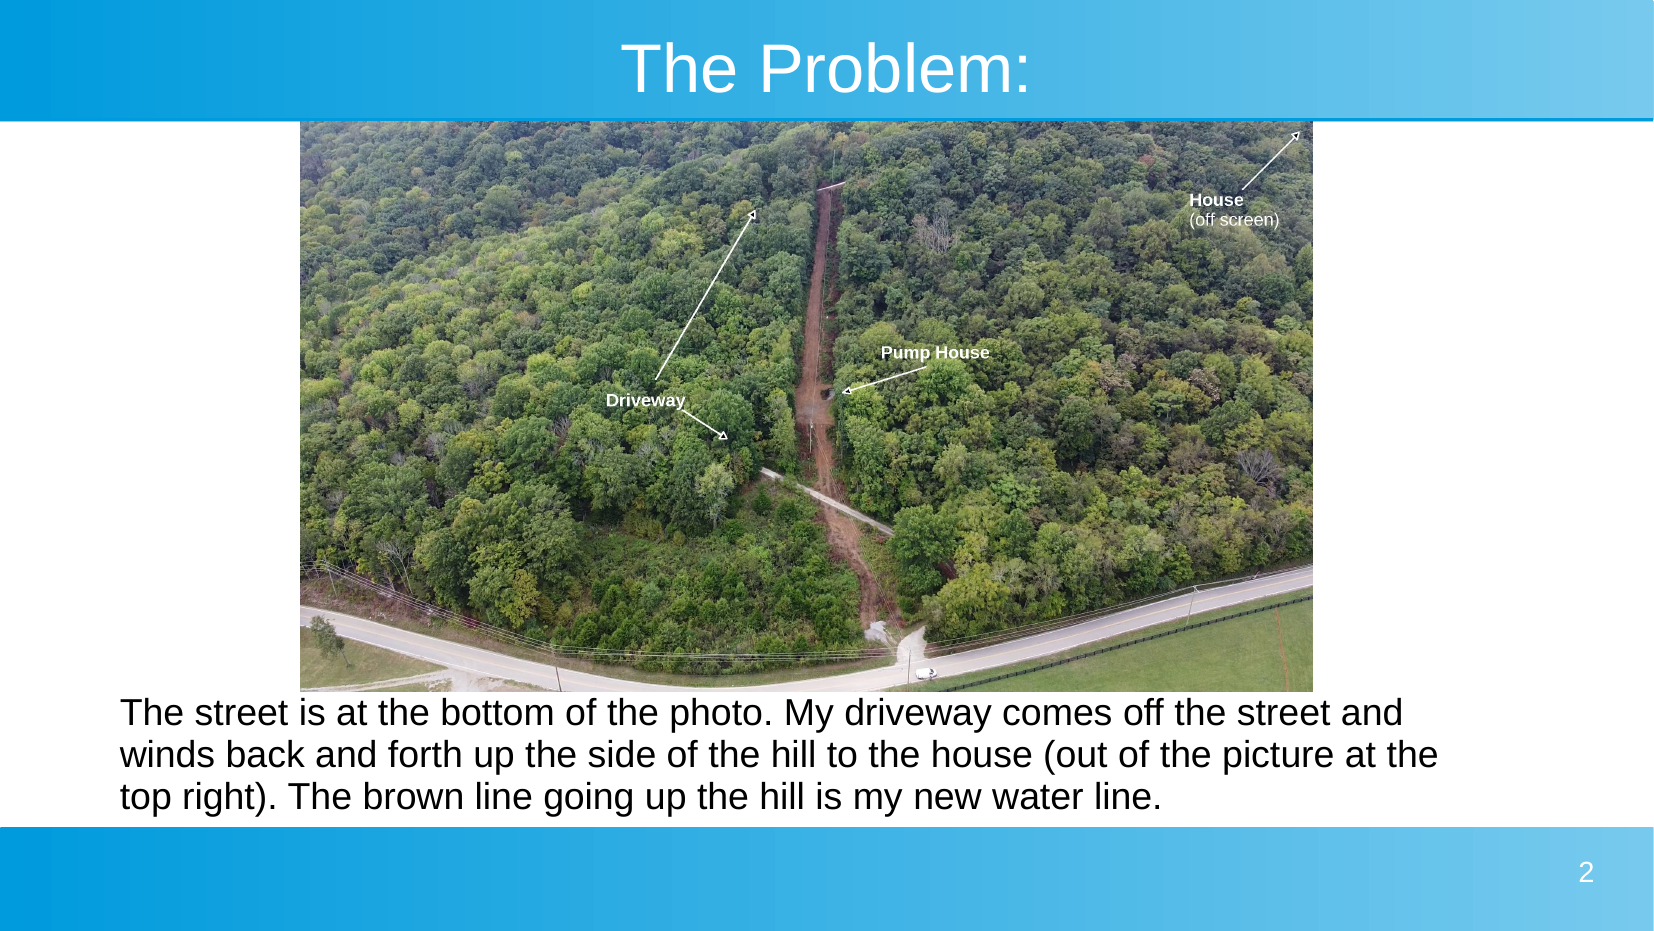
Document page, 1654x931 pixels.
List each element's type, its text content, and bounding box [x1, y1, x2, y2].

picture [300, 122, 1313, 684]
title The Problem: [59, 29, 1595, 108]
text_box The street is at the bottom of the photo. My driveway comes off the street and winds back and forth up the side of the hill to the house (out of the picture at the top right). The brown line going up the hill is my new water line. [105, 684, 1493, 826]
